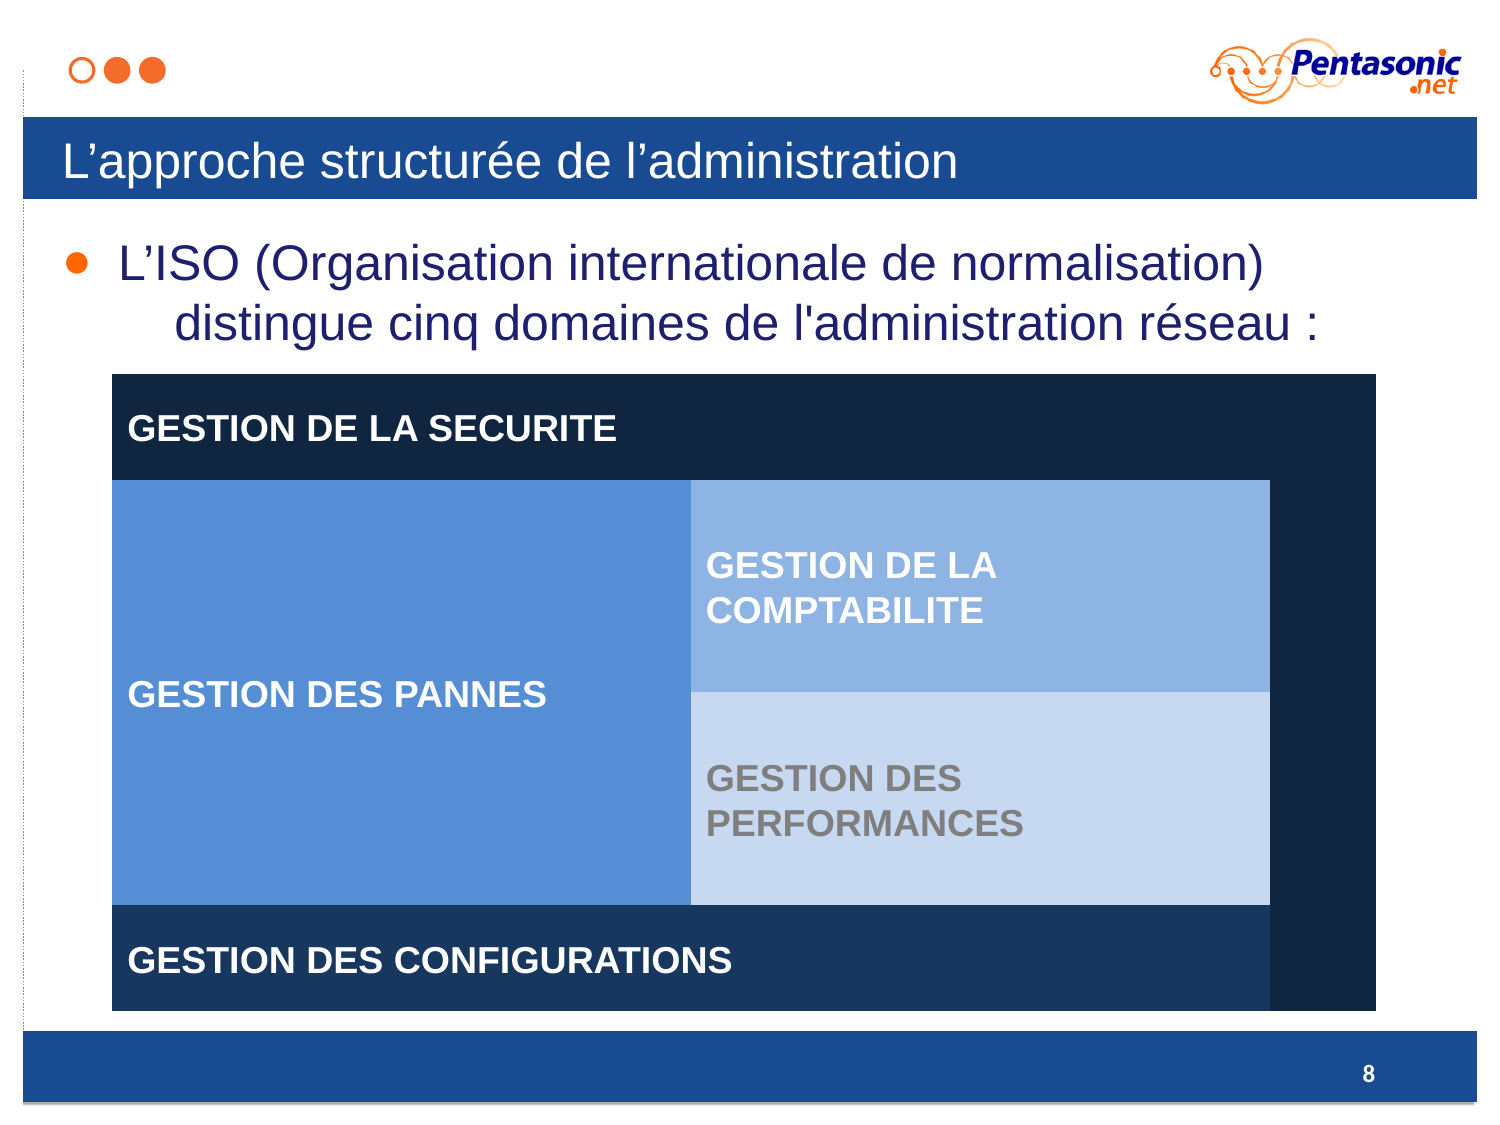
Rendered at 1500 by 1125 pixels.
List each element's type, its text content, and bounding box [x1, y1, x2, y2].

title L’approche structurée de l’administration [46, 117, 1454, 200]
text_box GESTION DES CONFIGURATIONS [112, 905, 1270, 1011]
list L’ISO (Organisation internationale de normalisation) distingue cinq domaines de l'administration réseau : [46, 222, 1454, 1008]
text_box GESTION DES PANNES [112, 480, 691, 905]
text_box 8 [1347, 1042, 1477, 1103]
text_box GESTION DE LA COMPTABILITE [691, 480, 1270, 692]
text_box [1270, 480, 1376, 1011]
text_box GESTION DE LA SECURITE [112, 374, 1376, 480]
text_box GESTION DES PERFORMANCES [691, 692, 1270, 905]
